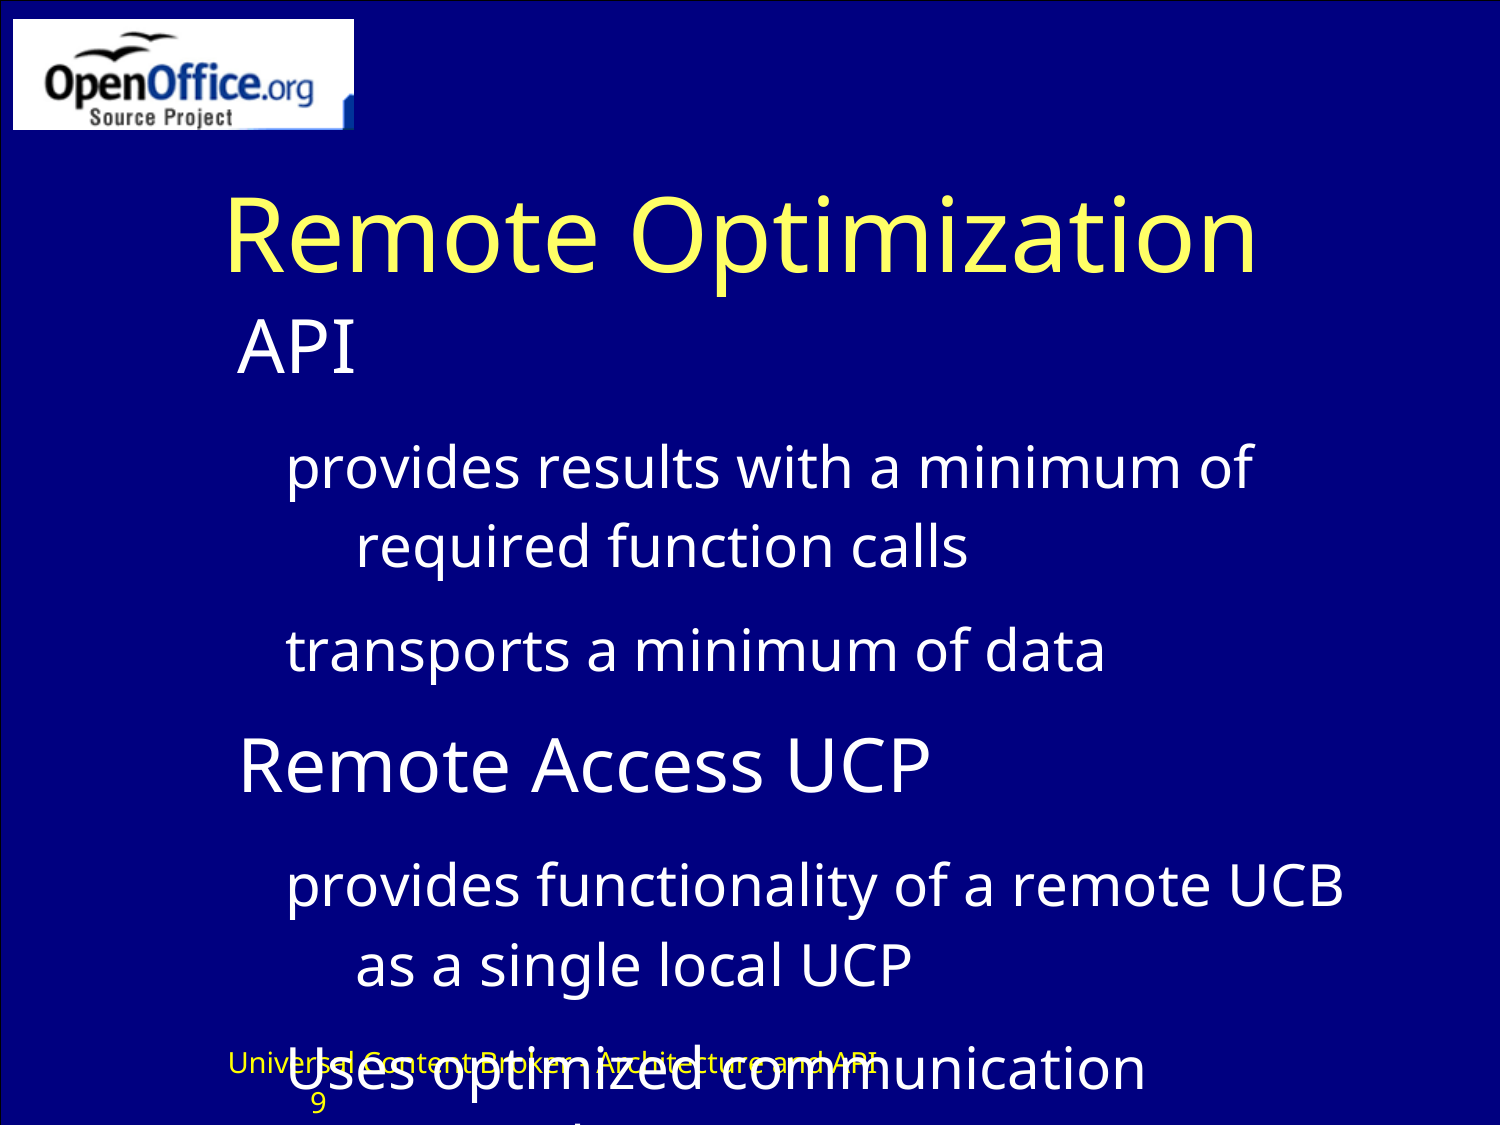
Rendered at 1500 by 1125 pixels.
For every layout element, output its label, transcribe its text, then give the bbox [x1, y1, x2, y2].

picture [13, 19, 354, 130]
title Remote Optimization [221, 161, 1379, 421]
list API provides results with a minimum of required function calls transports a minimum of data Remote Access UCP provides functionality of a remote UCB as a single local UCP Uses optimized communication protocol [226, 293, 1378, 1002]
